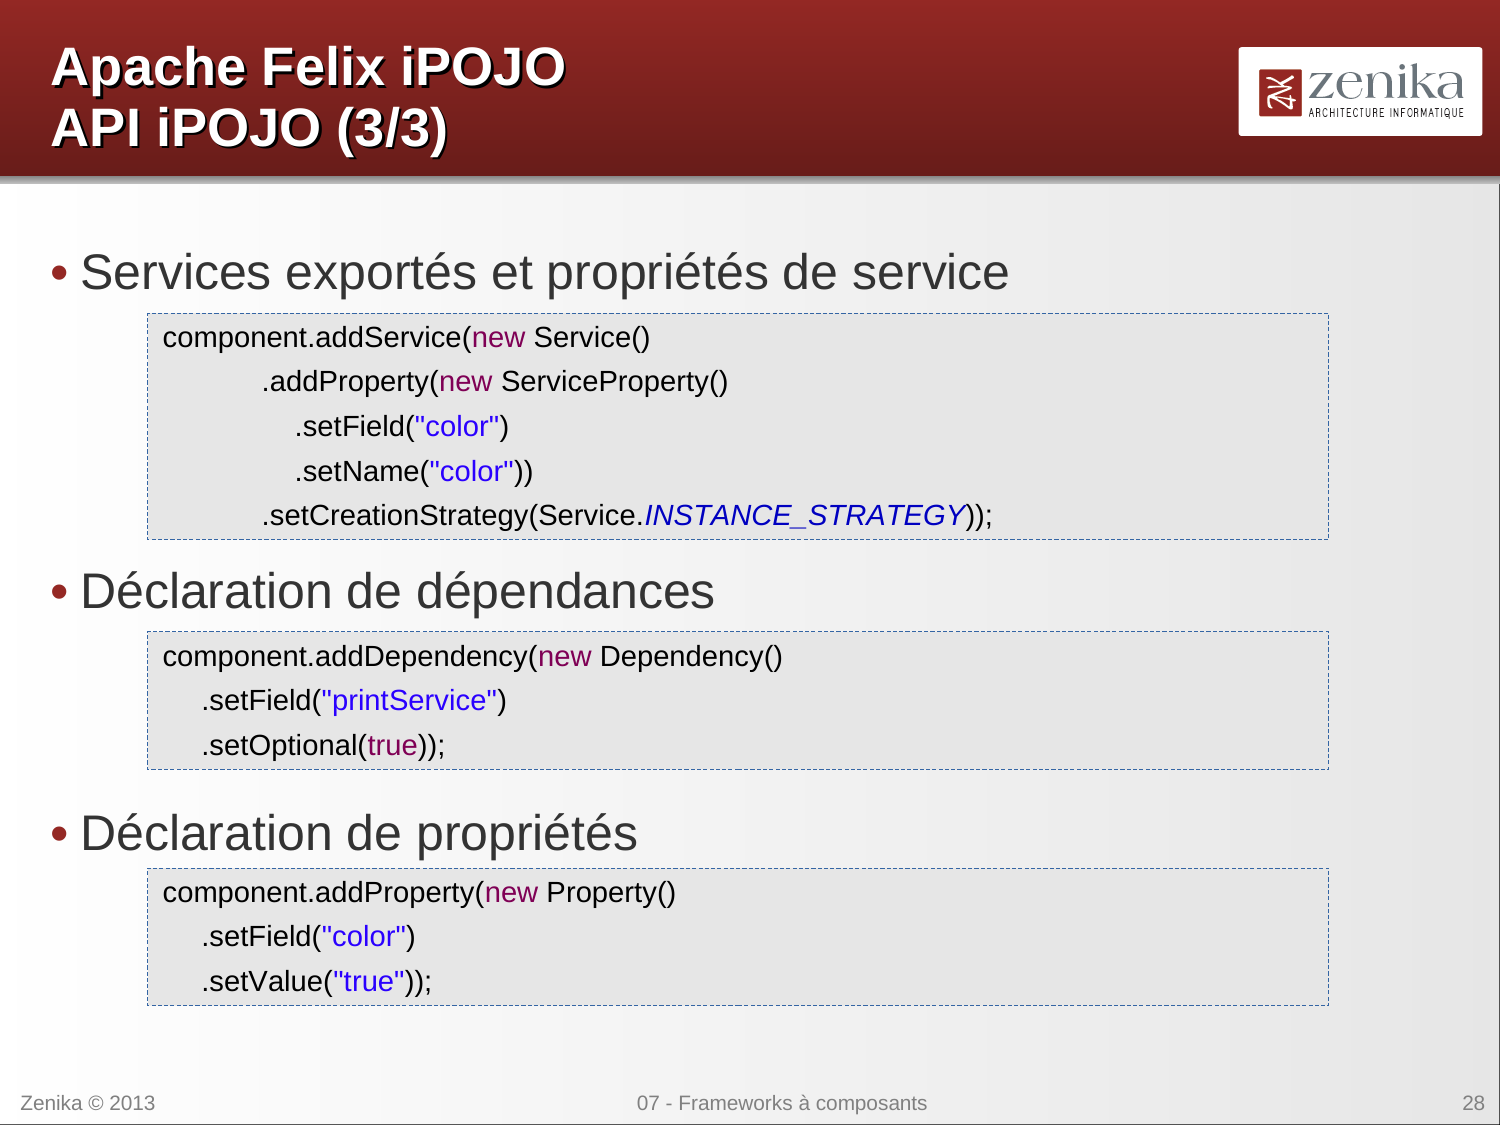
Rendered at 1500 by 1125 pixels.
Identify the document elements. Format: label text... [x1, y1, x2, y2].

list Déclaration de propriétés [50, 805, 1435, 880]
list Déclaration de dépendances [50, 563, 1435, 638]
list Services exportés et propriétés de service [50, 244, 1435, 320]
picture [1257, 58, 1464, 125]
list component.addService(new Service() .addProperty(new ServiceProperty() .setField("color") .setName("color")) .setCreationStrategy(Service.INSTANCE_STRATEGY)); [147, 313, 1329, 540]
list component.addDependency(new Dependency() .setField("printService") .setOptional(true)); [147, 631, 1329, 770]
title Apache Felix iPOJO API iPOJO (3/3) [50, 15, 1206, 180]
list component.addProperty(new Property() .setField("color") .setValue("true")); [147, 868, 1329, 1006]
